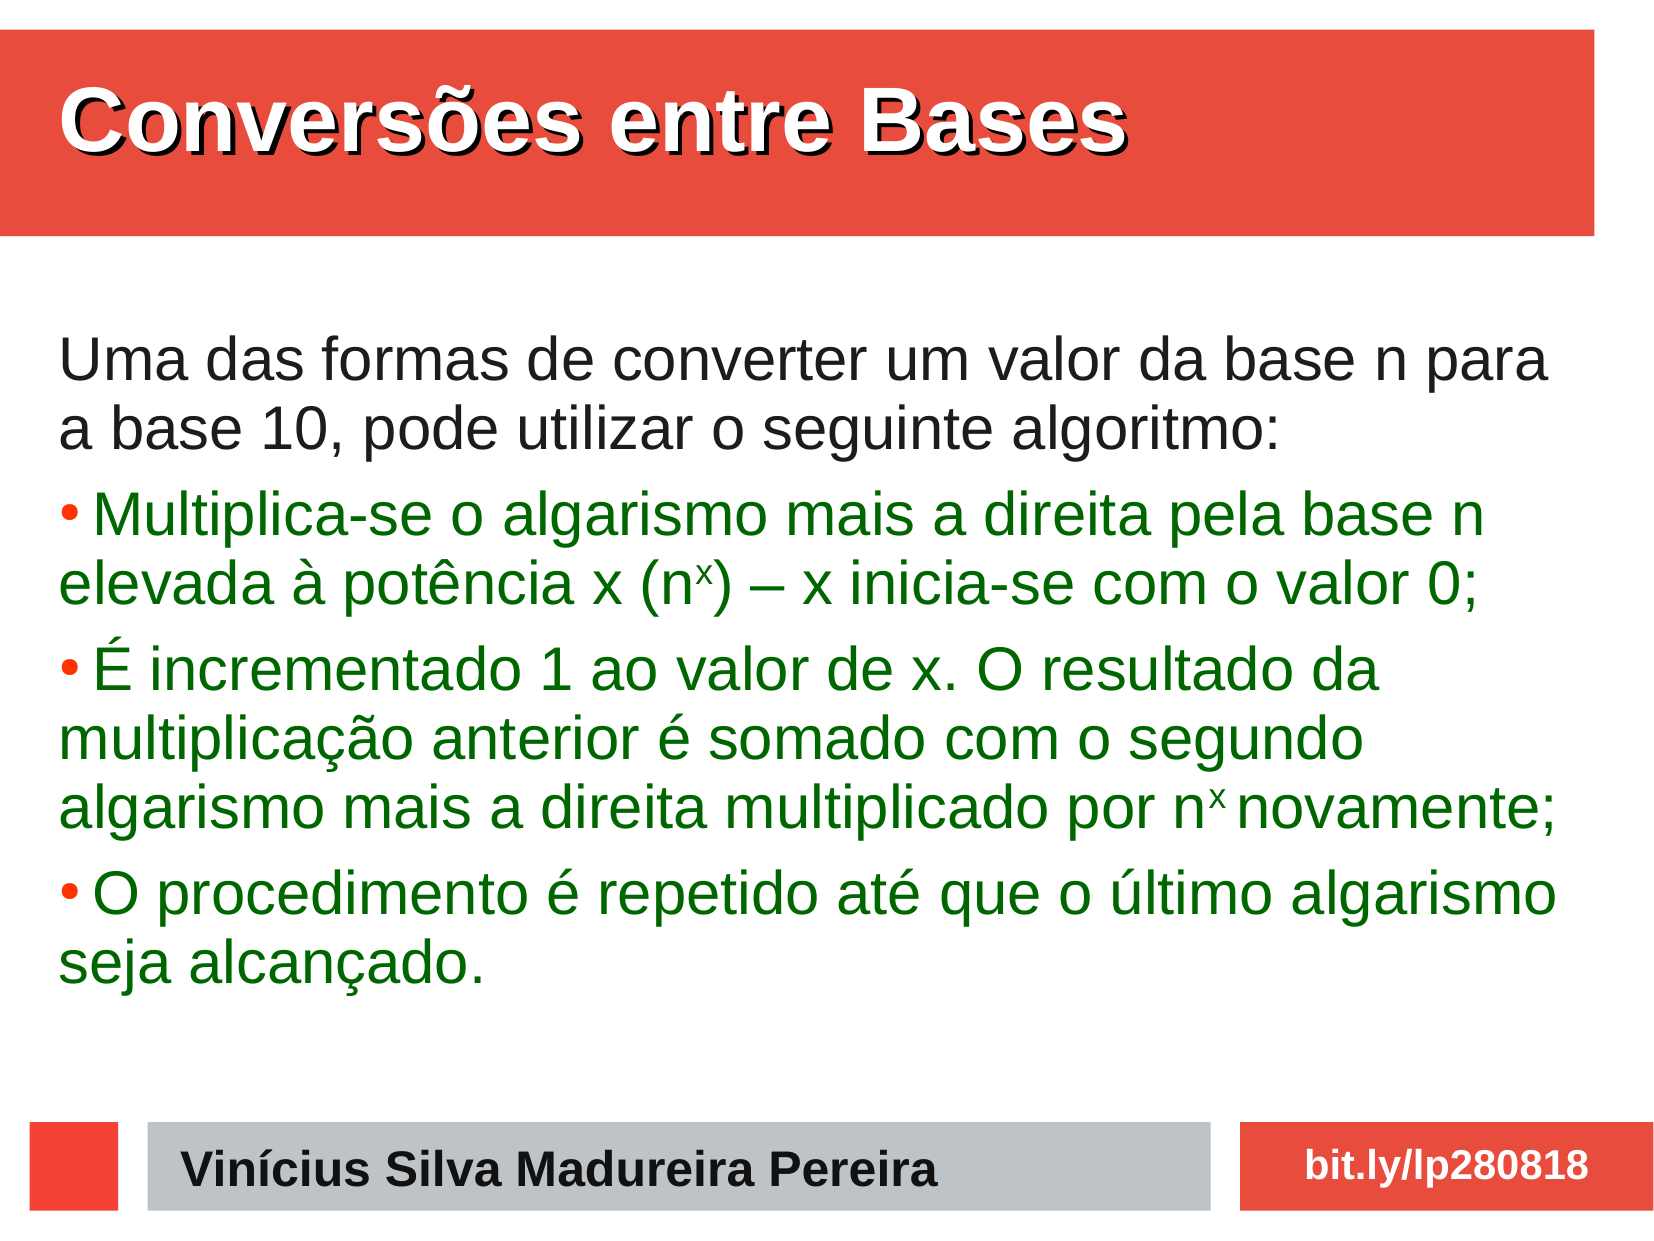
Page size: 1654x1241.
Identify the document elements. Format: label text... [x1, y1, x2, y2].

list Uma das formas de converter um valor da base n para a base 10, pode utilizar o seguinte algoritmo: Multiplica-se o algarismo mais a direita pela base n elevada à potência x (nx) – x inicia-se com o valor 0; É incrementado 1 ao valor de x. O resultado da multiplicação anterior é somado com o segundo algarismo mais a direita multiplicado por nx novamente; O procedimento é repetido até que o último algarismo seja alcançado. [59, 324, 1565, 1093]
text_box Vinícius Silva Madureira Pereira [165, 1133, 1170, 1205]
text_box bit.ly/lp280818 [1228, 1134, 1654, 1205]
title Conversões entre Bases [59, 23, 1595, 172]
